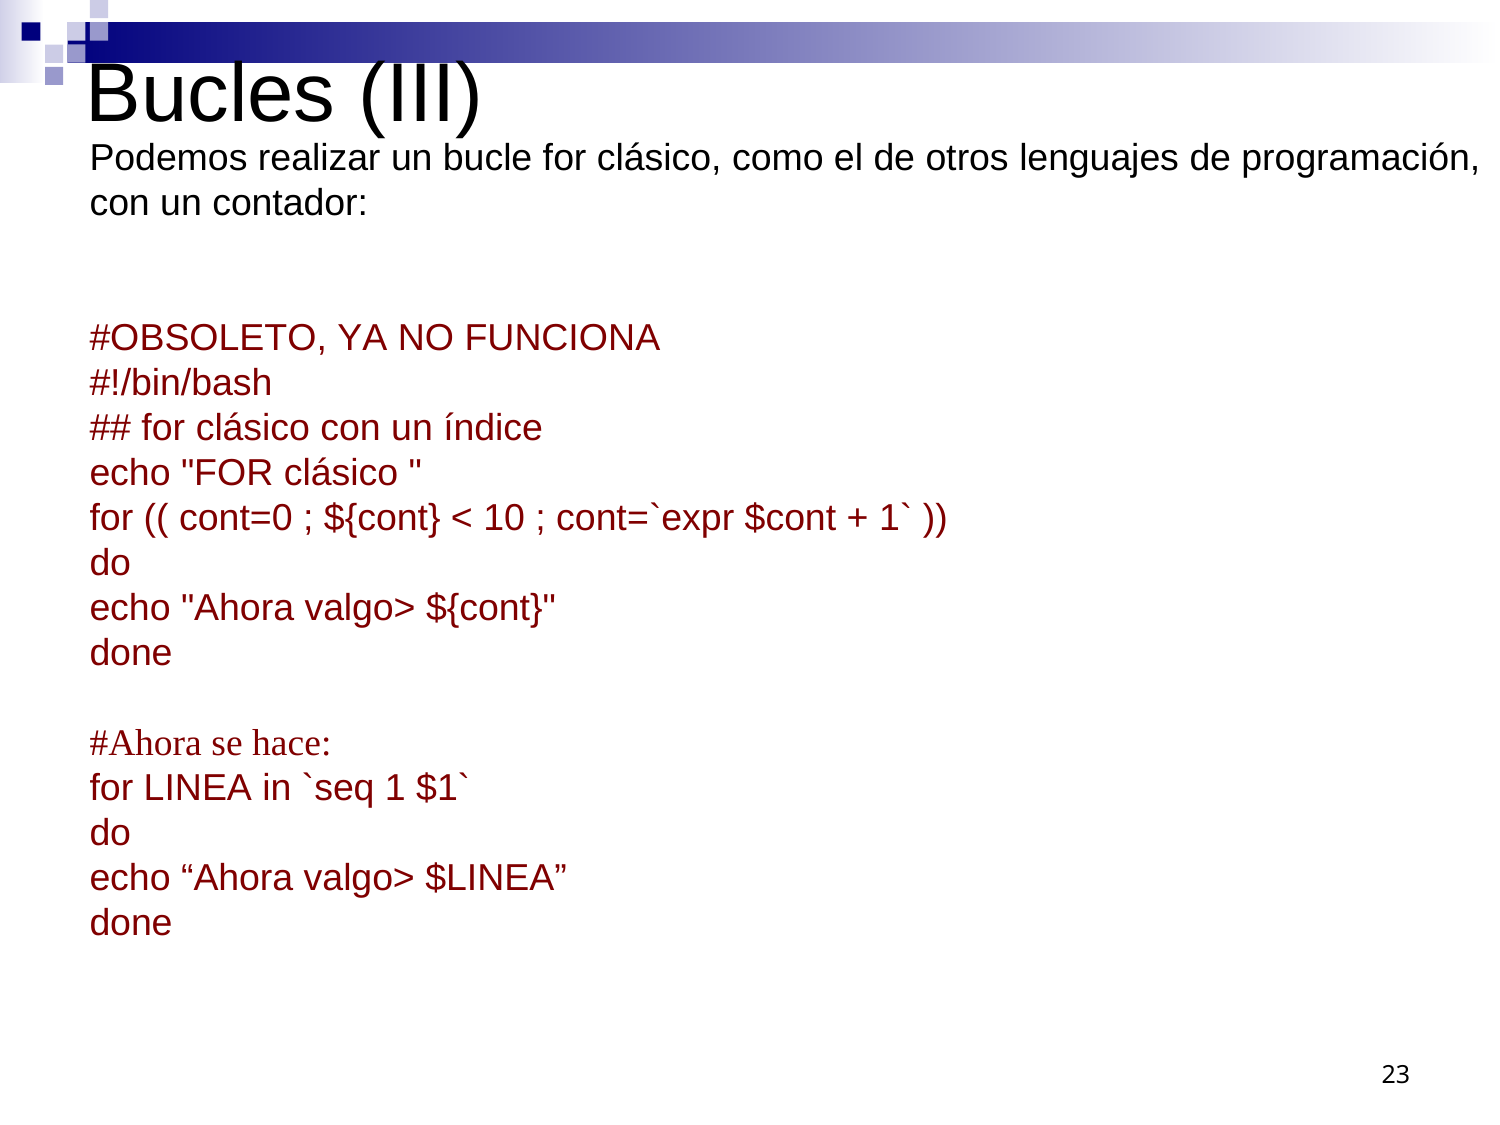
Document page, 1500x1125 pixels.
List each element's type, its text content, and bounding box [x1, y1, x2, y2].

text_box Podemos realizar un bucle for clásico, como el de otros lenguajes de programación, con un contador: #OBSOLETO, YA NO FUNCIONA #!/bin/bash ## for clásico con un índice echo "FOR clásico " for (( cont=0 ; ${cont} < 10 ; cont=`expr $cont + 1` )) do echo "Ahora valgo> ${cont}" done #Ahora se hace: for LINEA in `seq 1 $1` do echo “Ahora valgo> $LINEA” done [70, 125, 1500, 1125]
text_box Bucles (III) [70, 30, 1500, 125]
